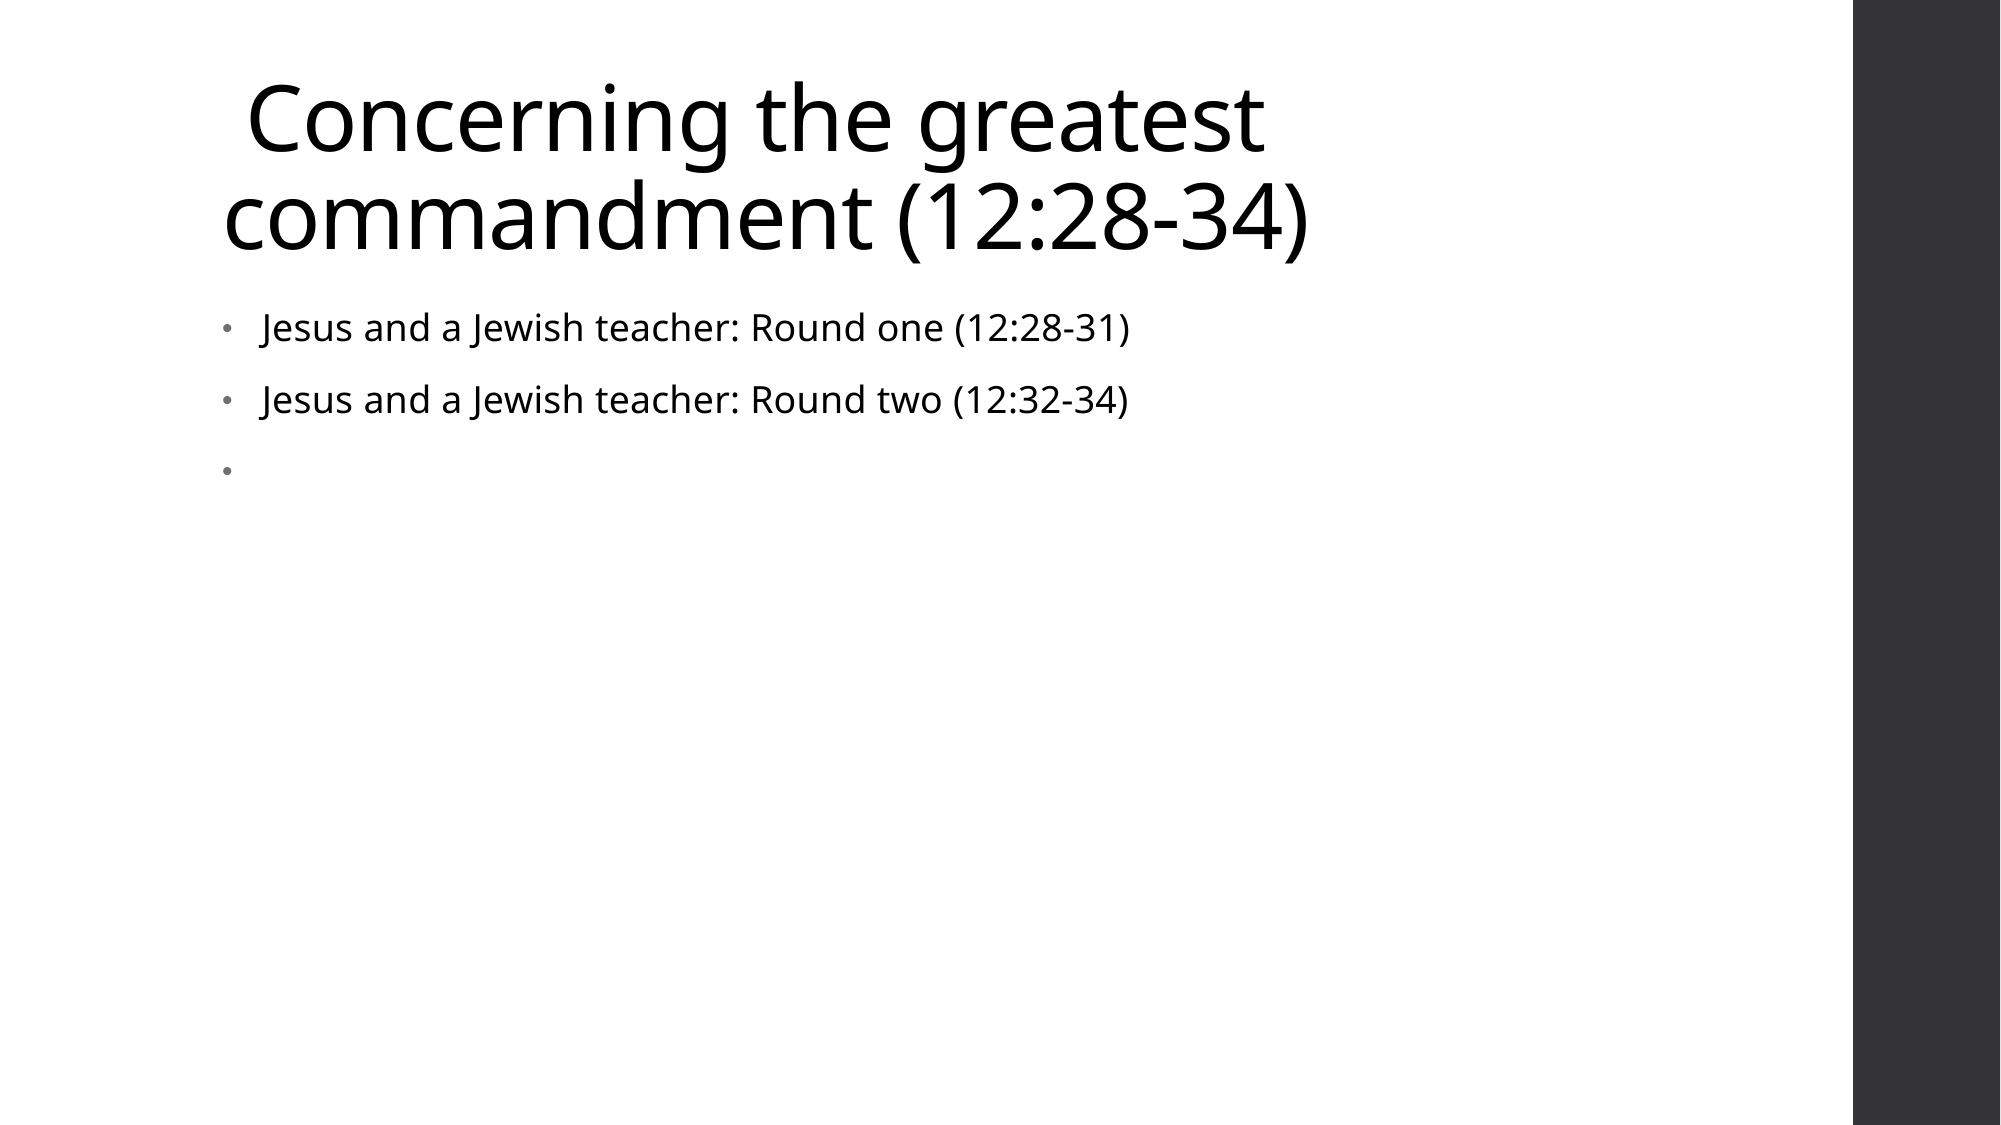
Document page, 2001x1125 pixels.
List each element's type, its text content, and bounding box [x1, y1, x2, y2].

list Jesus and a Jewish teacher: Round one (12:28-31) Jesus and a Jewish teacher: Round two (12:32-34) [206, 299, 1617, 1014]
title Concerning the greatest commandment (12:28-34) [206, 60, 1797, 278]
